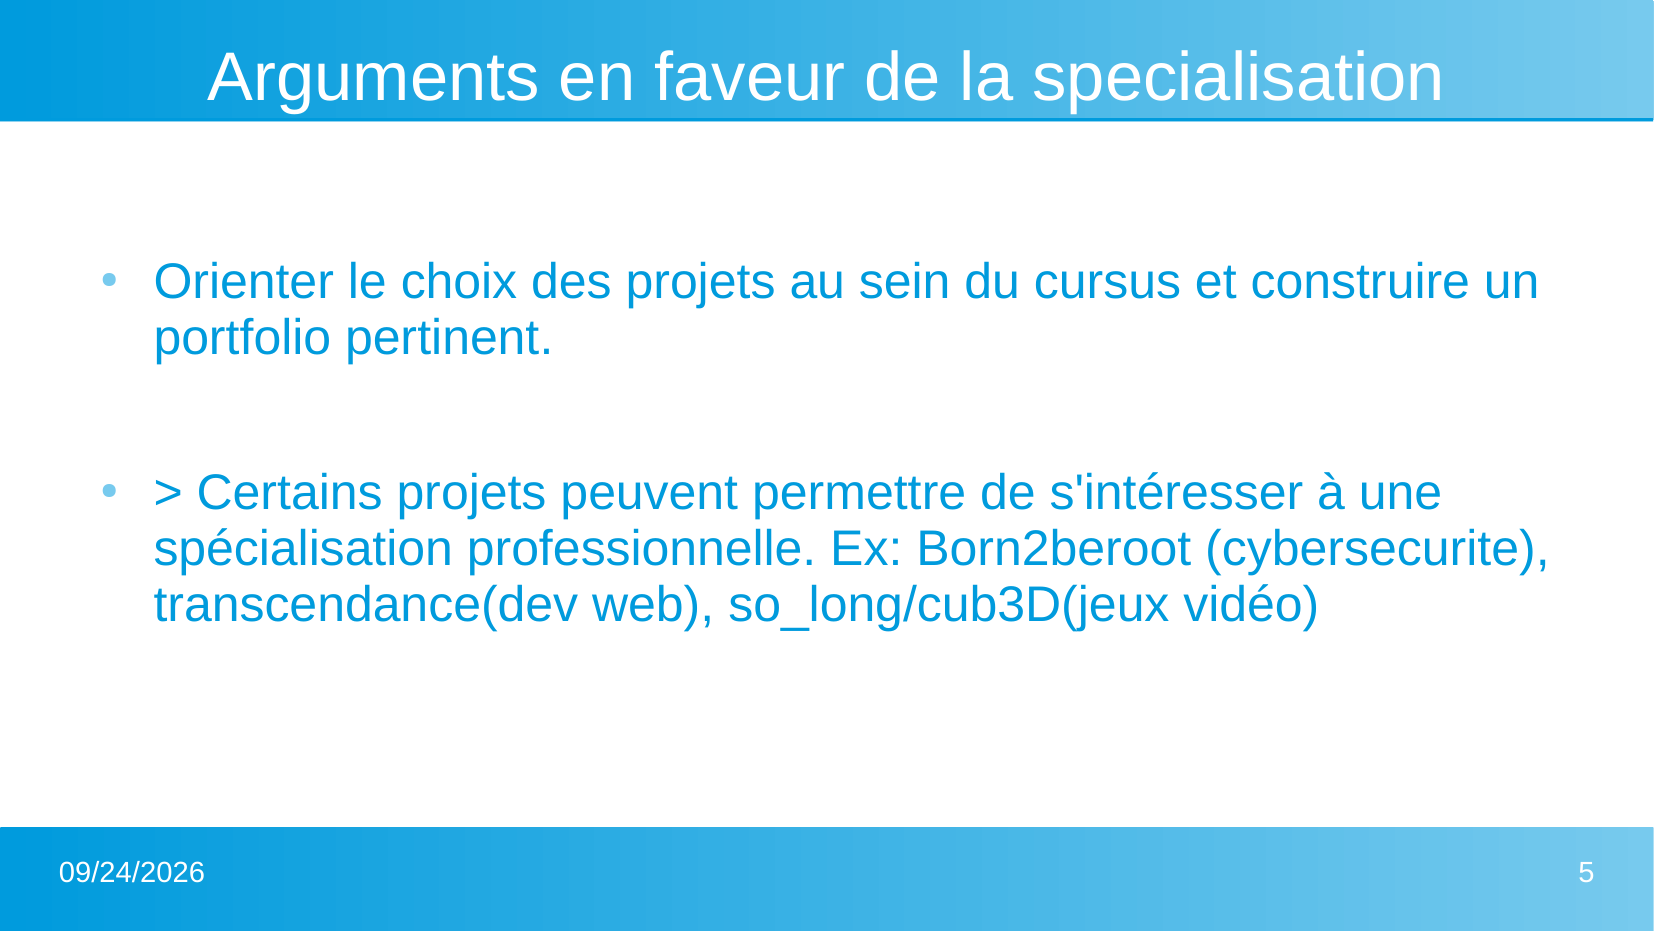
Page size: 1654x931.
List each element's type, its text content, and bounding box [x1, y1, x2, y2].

title Arguments en faveur de la specialisation precoce [82, 12, 1571, 218]
list Orienter le choix des projets au sein du cursus et construire un portfolio pertinent. > Certains projets peuvent permettre de s'intéresser à une spécialisation professionnelle. Ex: Born2beroot (cybersecurite), transcendance(dev web), so_long/cub3D(jeux vidéo) [82, 253, 1571, 793]
